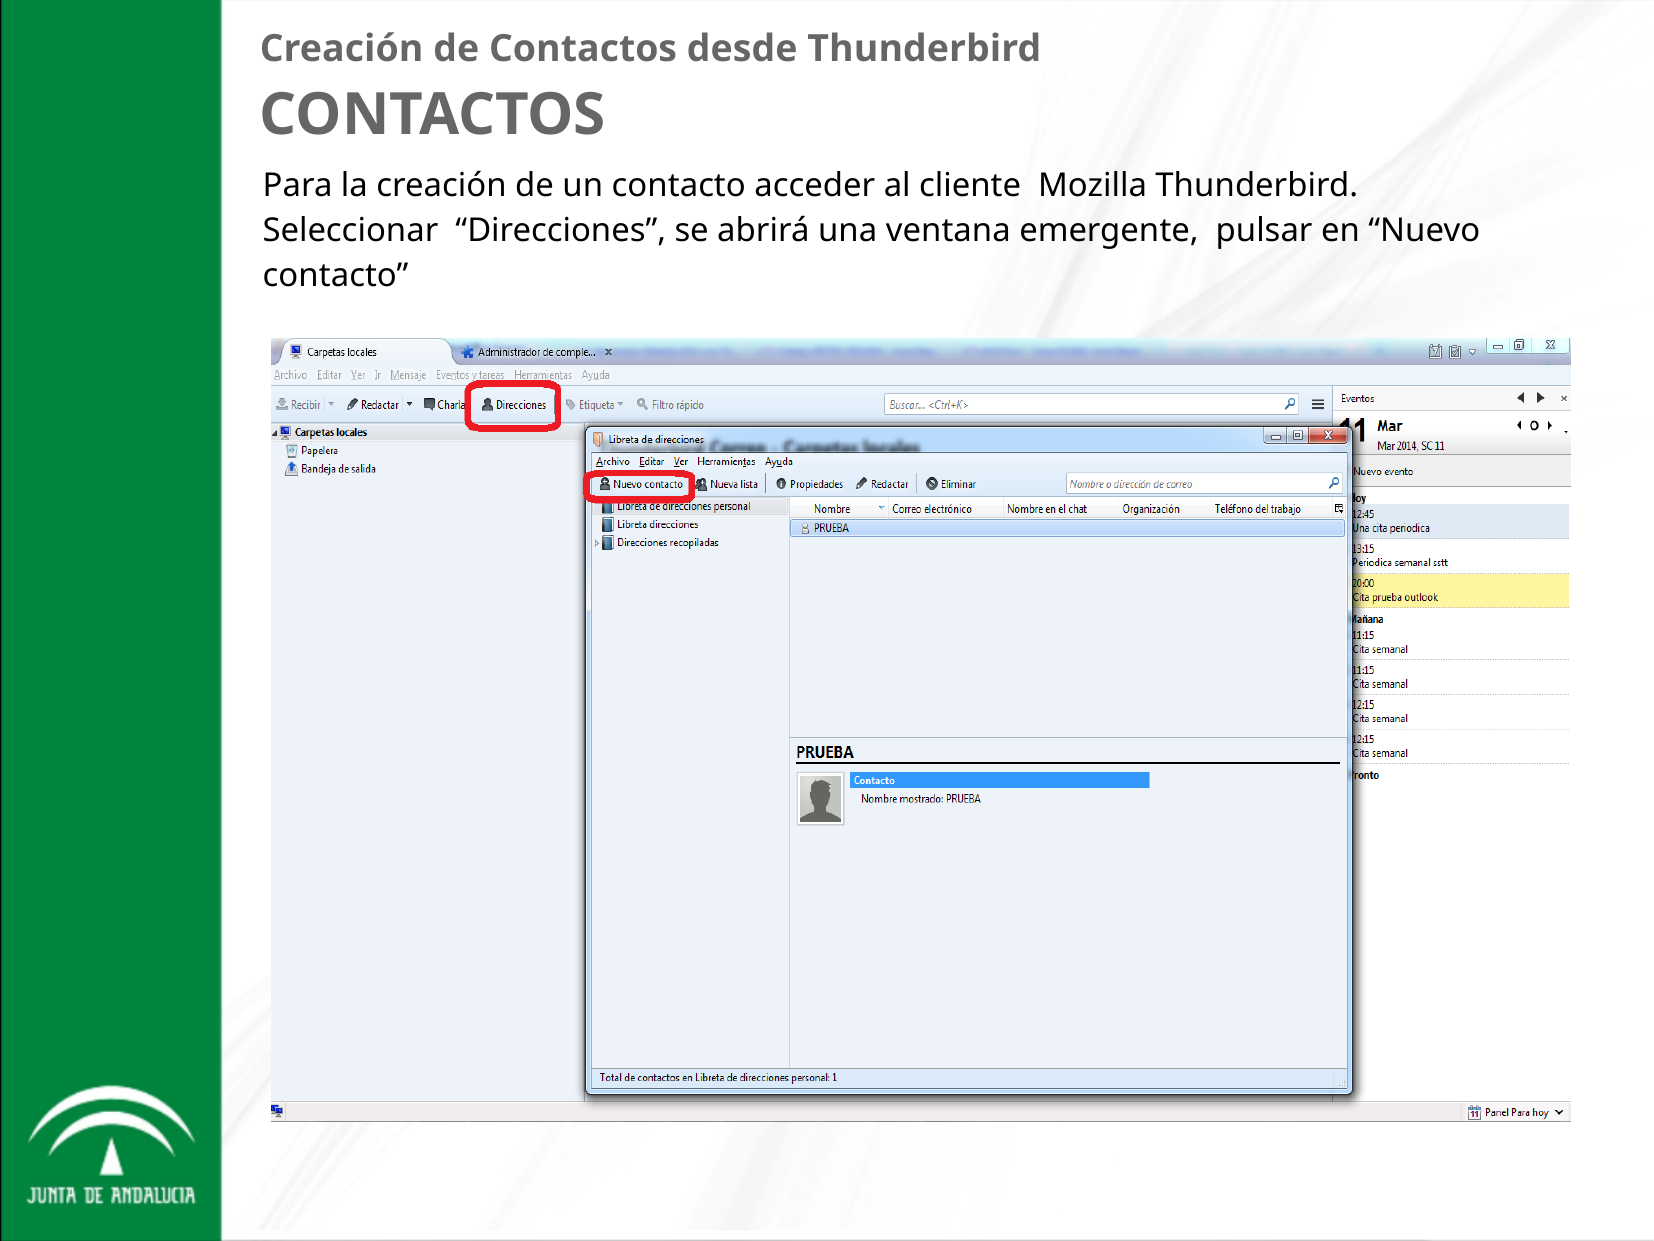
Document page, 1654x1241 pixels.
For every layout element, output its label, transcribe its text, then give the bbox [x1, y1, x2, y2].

picture [0, 0, 1654, 1241]
text_box Para la creación de un contacto acceder al cliente Mozilla Thunderbird. Seleccionar “Direcciones”, se abrirá una ventana emergente, pulsar en “Nuevo contacto” [177, 153, 1583, 355]
title Creación de Contactos desde Thunderbird CONTACTOS [259, 32, 1577, 141]
